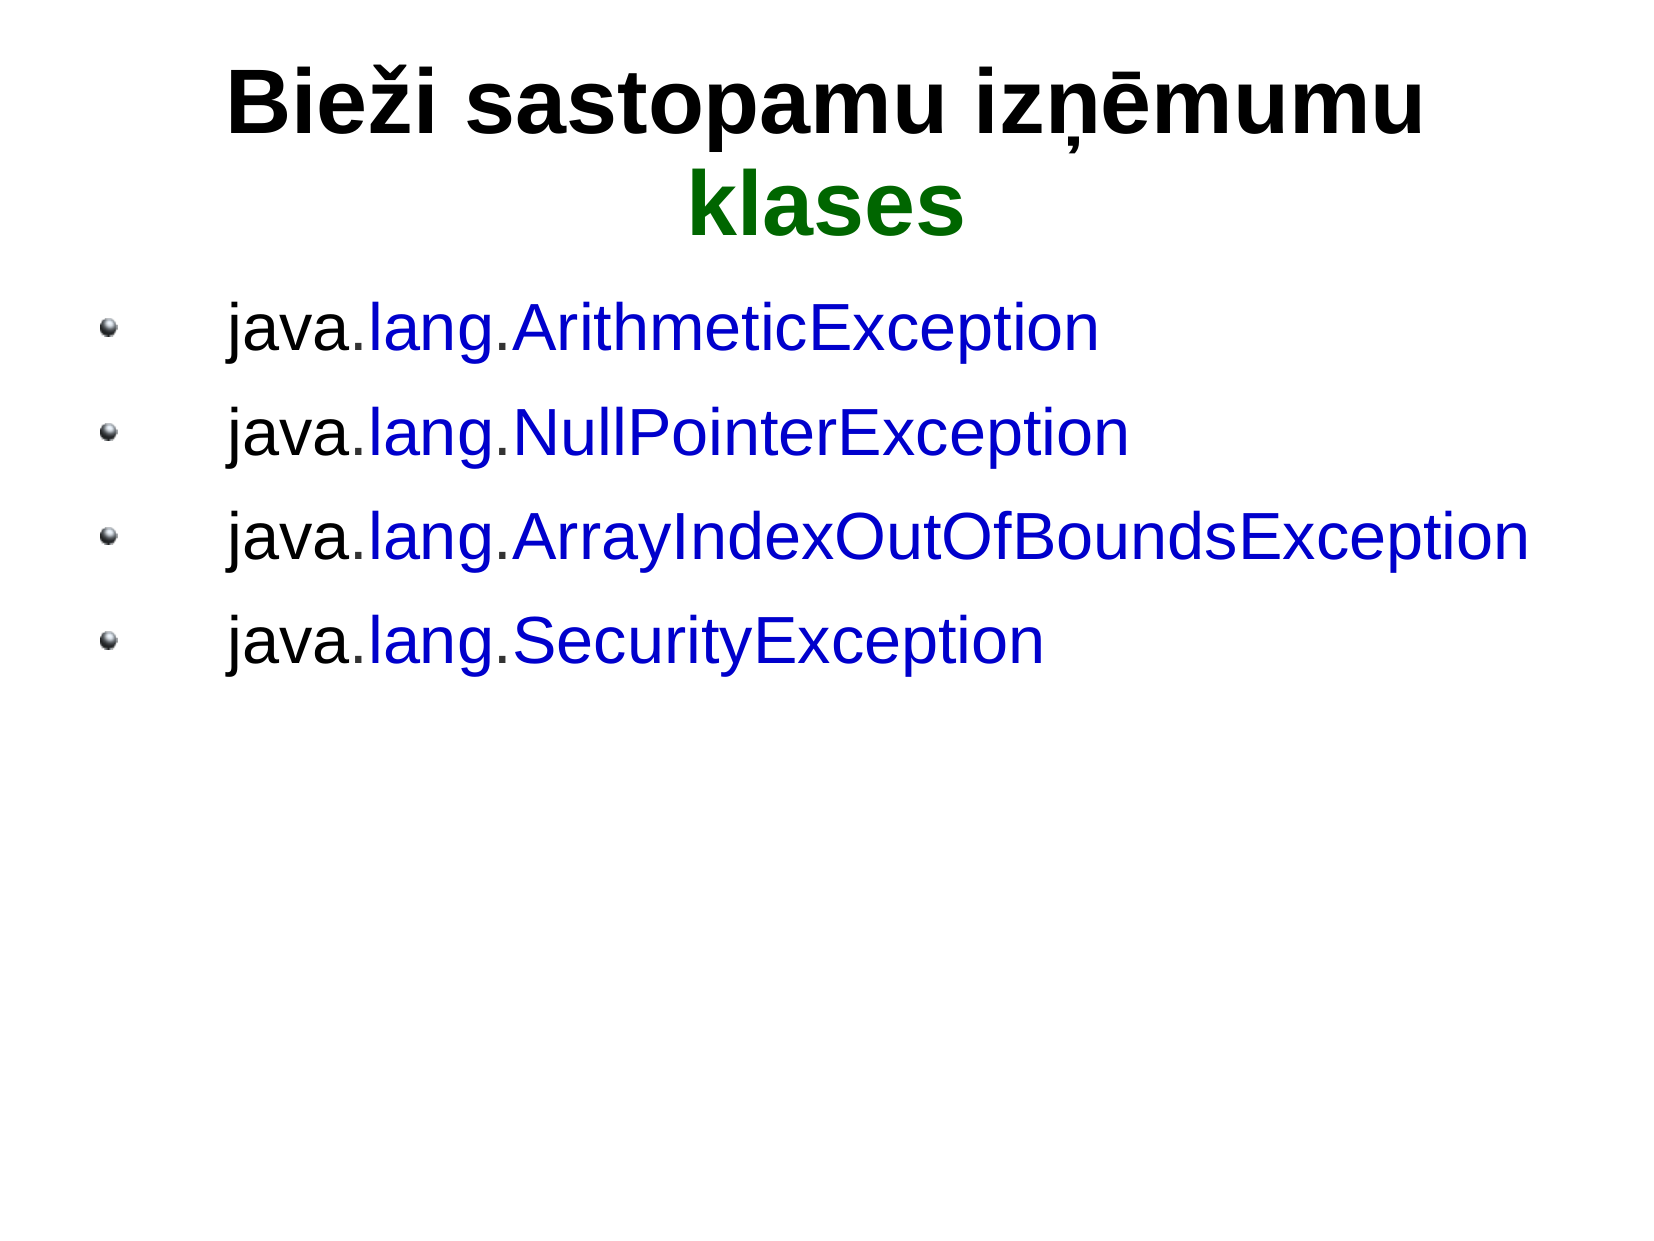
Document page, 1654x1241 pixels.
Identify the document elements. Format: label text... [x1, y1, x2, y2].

title Bieži sastopamu izņēmumu klases [82, 49, 1571, 257]
list java.lang.ArithmeticException java.lang.NullPointerException java.lang.ArrayIndexOutOfBoundsException java.lang.SecurityException [82, 290, 1538, 1010]
